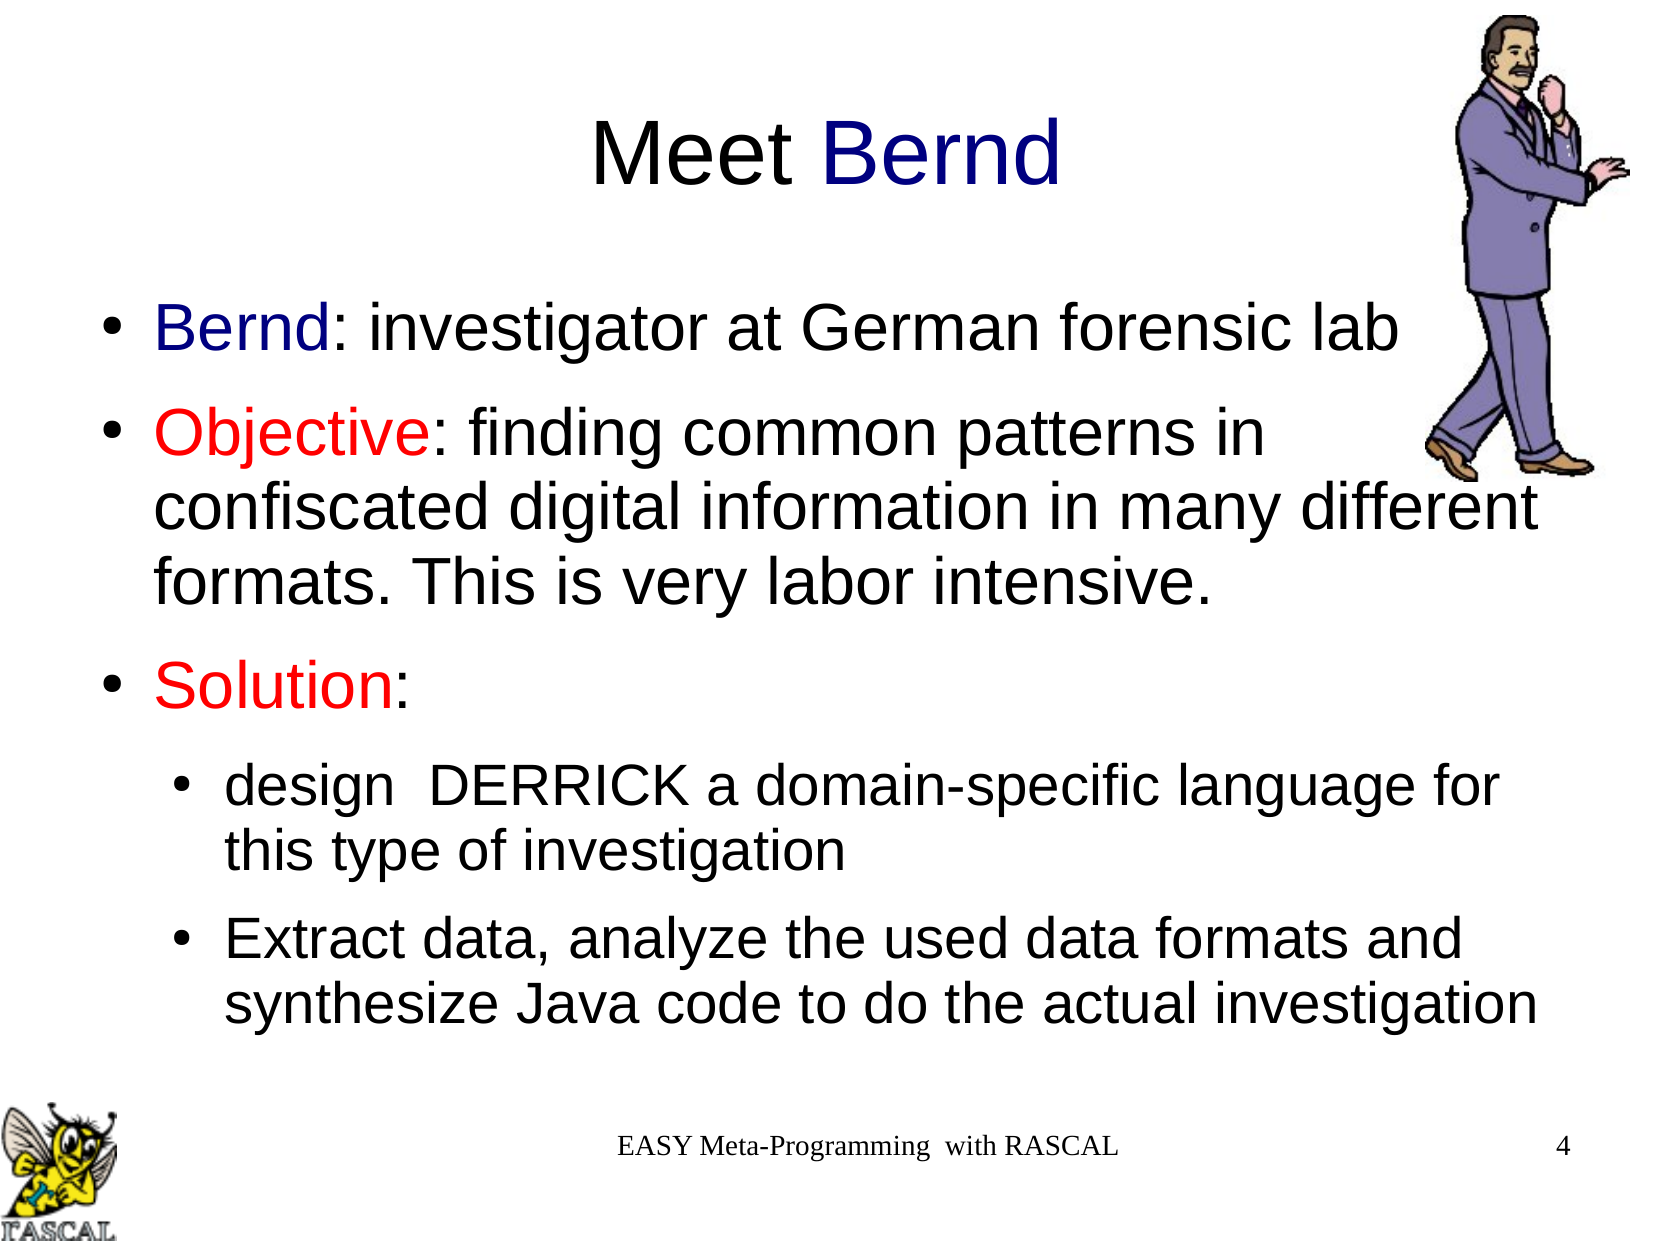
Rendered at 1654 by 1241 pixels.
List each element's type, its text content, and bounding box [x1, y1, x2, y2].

list Bernd: investigator at German forensic lab Objective: finding common patterns in confiscated digital information in many different formats. This is very labor intensive. Solution: design DERRICK a domain-specific language for this type of investigation Extract data, analyze the used data formats and synthesize Java code to do the actual investigation [82, 290, 1571, 1109]
picture [1425, 15, 1630, 482]
title Meet Bernd [82, 49, 1425, 257]
picture [0, 1102, 117, 1241]
